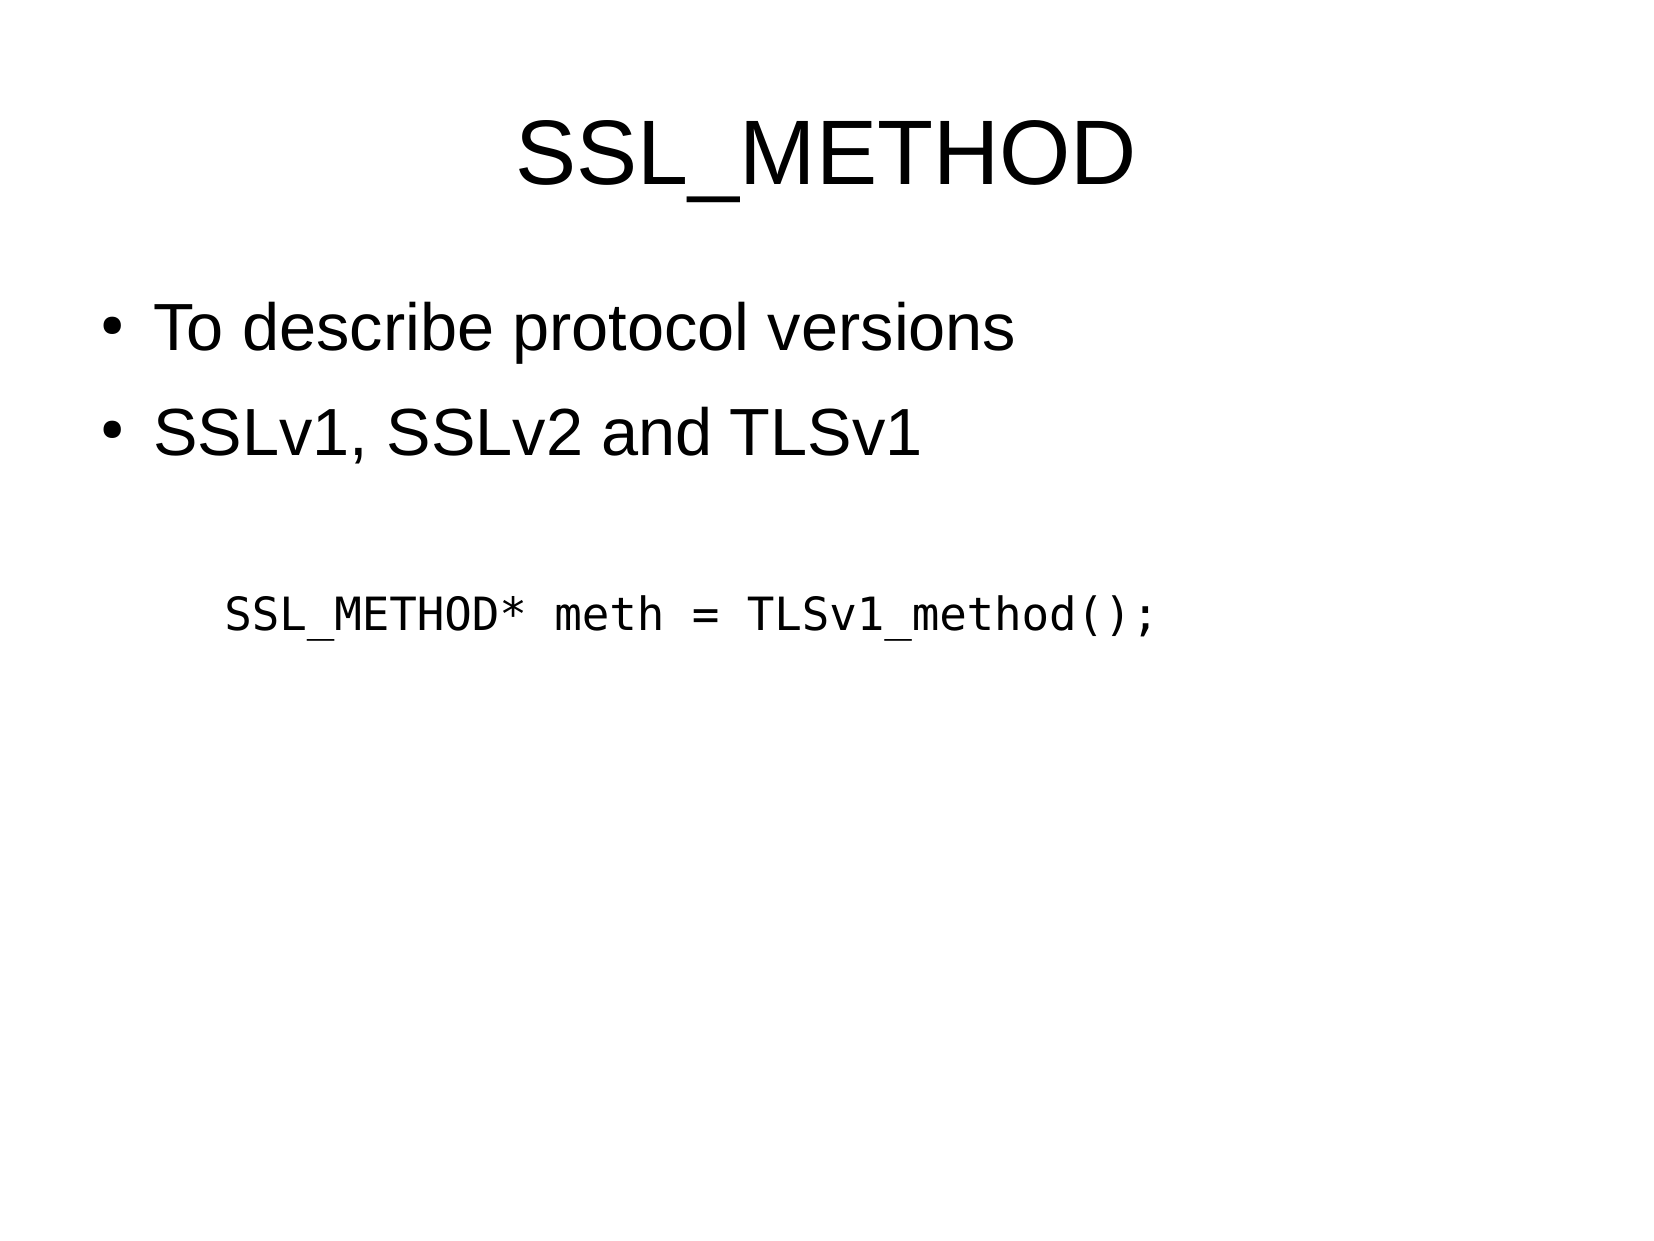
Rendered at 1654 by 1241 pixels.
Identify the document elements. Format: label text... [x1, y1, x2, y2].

title SSL_METHOD [82, 56, 1571, 250]
list To describe protocol versions SSLv1, SSLv2 and TLSv1 SSL_METHOD* meth = TLSv1_method(); [82, 290, 1571, 1109]
